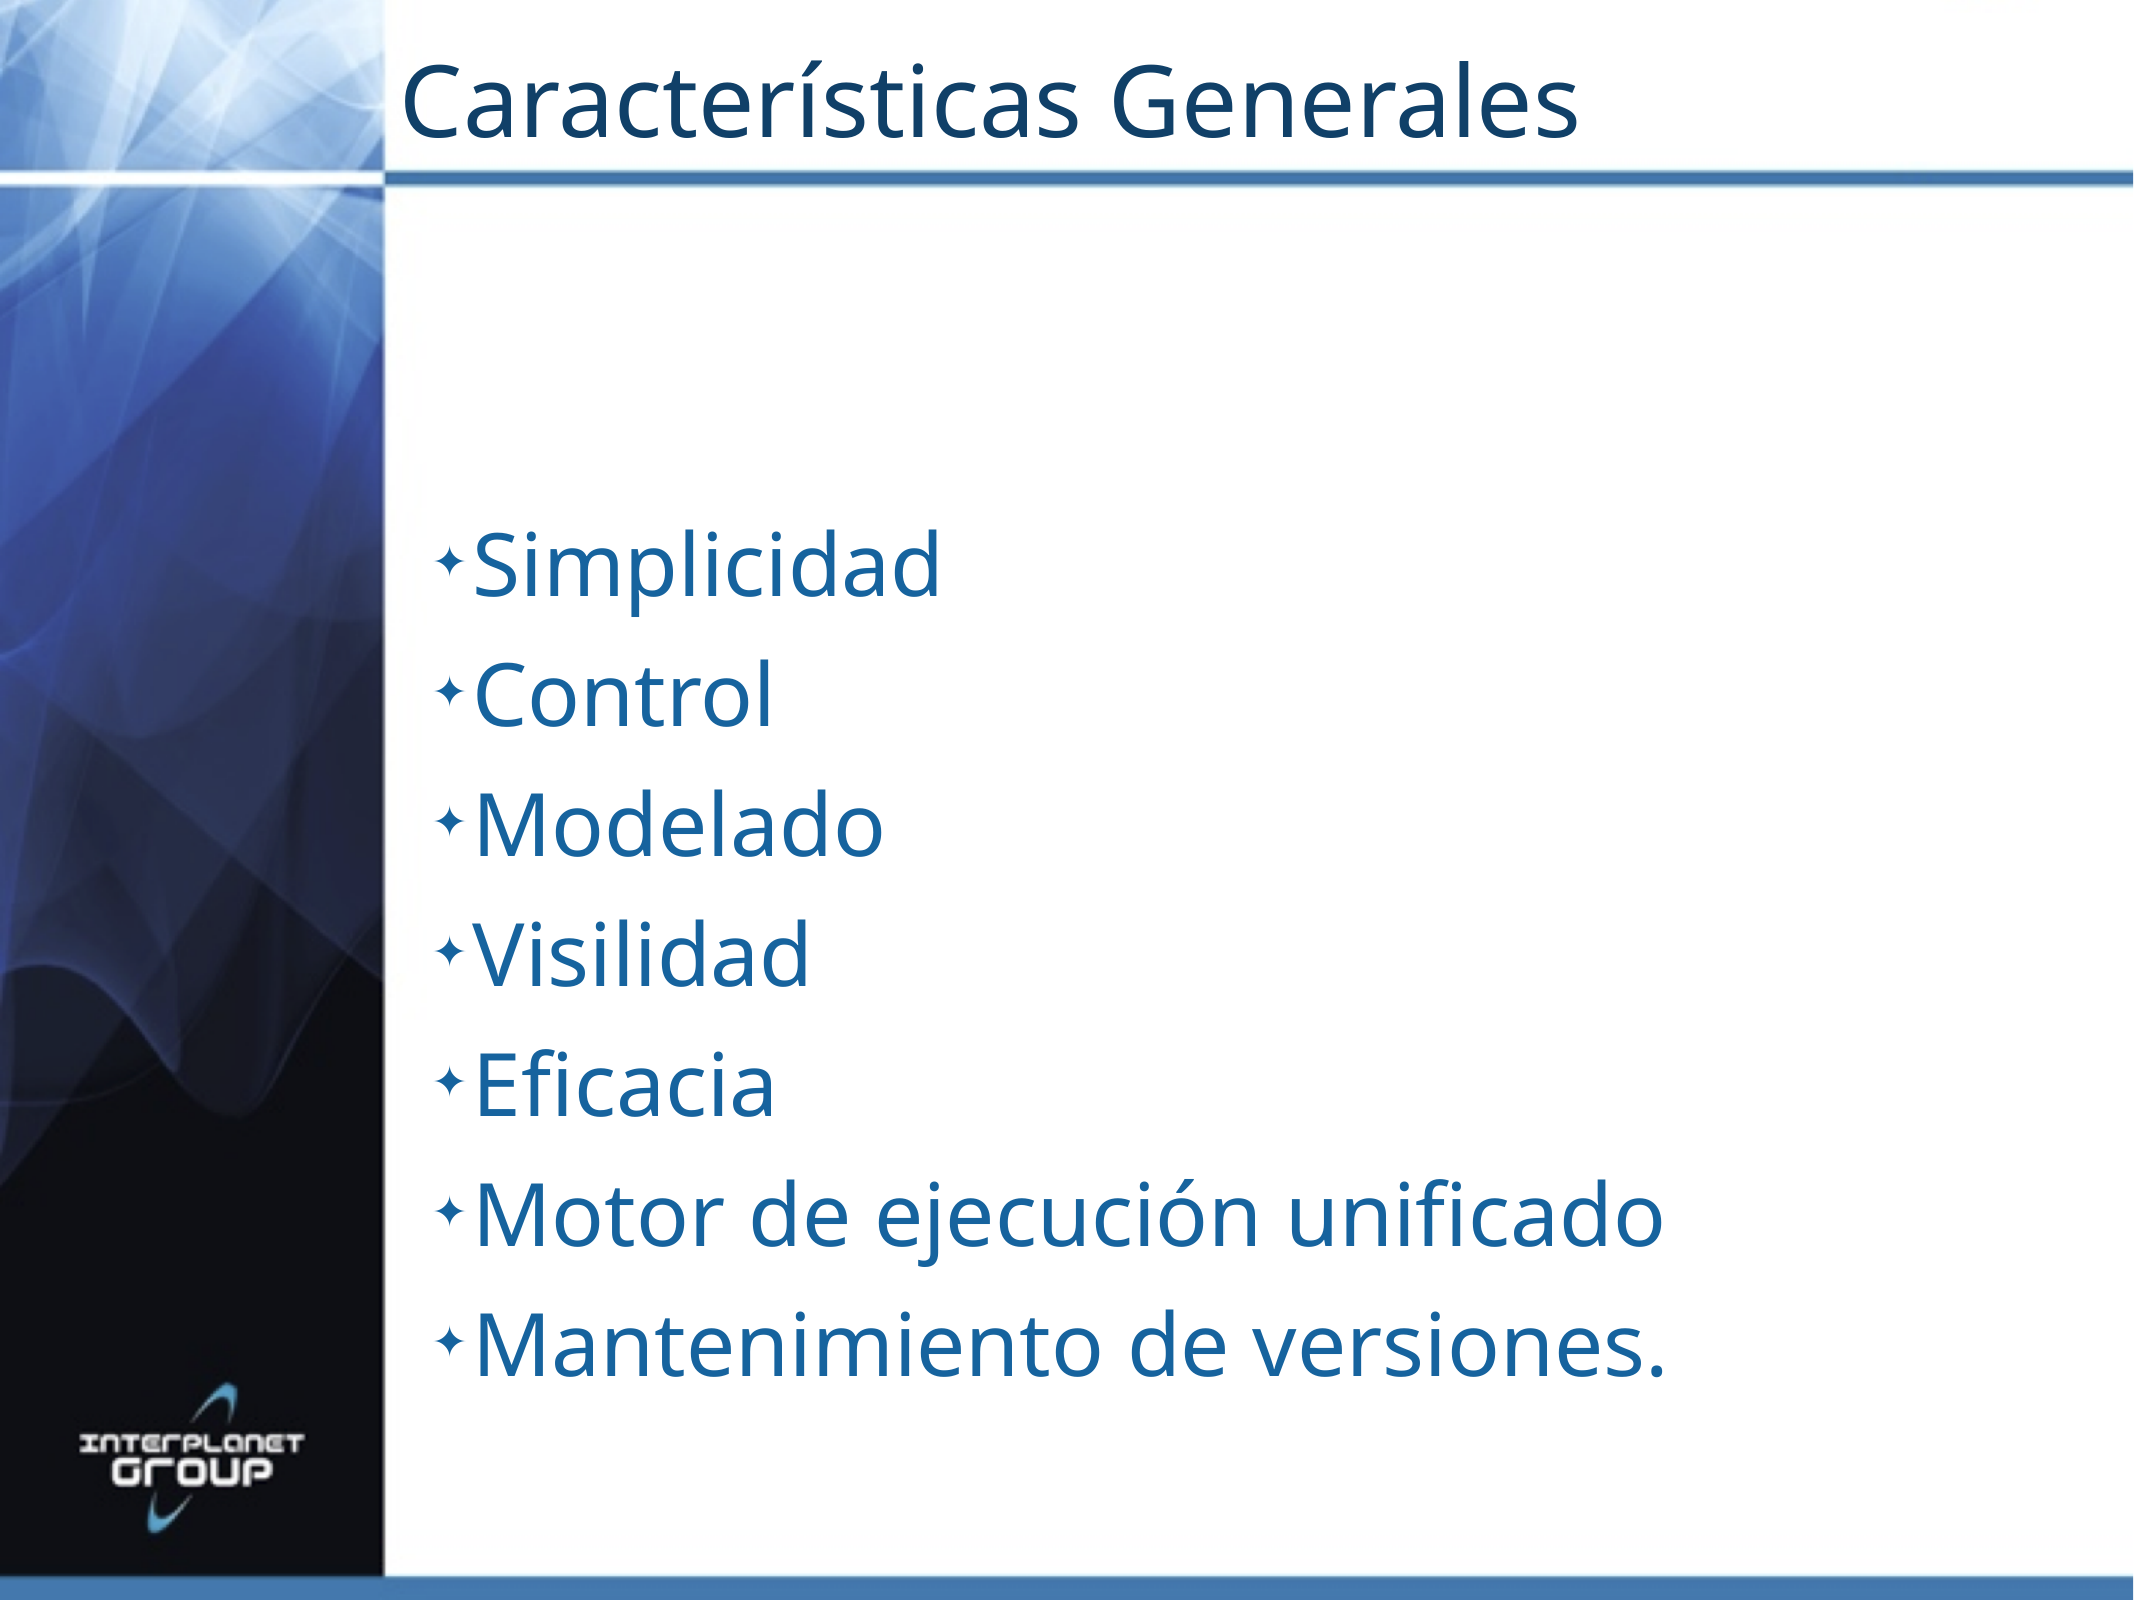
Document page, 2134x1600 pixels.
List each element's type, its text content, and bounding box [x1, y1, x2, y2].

title Características Generales [391, 0, 2109, 283]
picture [0, 0, 2134, 1600]
list Simplicidad Control Modelado Visilidad Eficacia Motor de ejecución unificado Mantenimiento de versiones. [391, 335, 2109, 1567]
